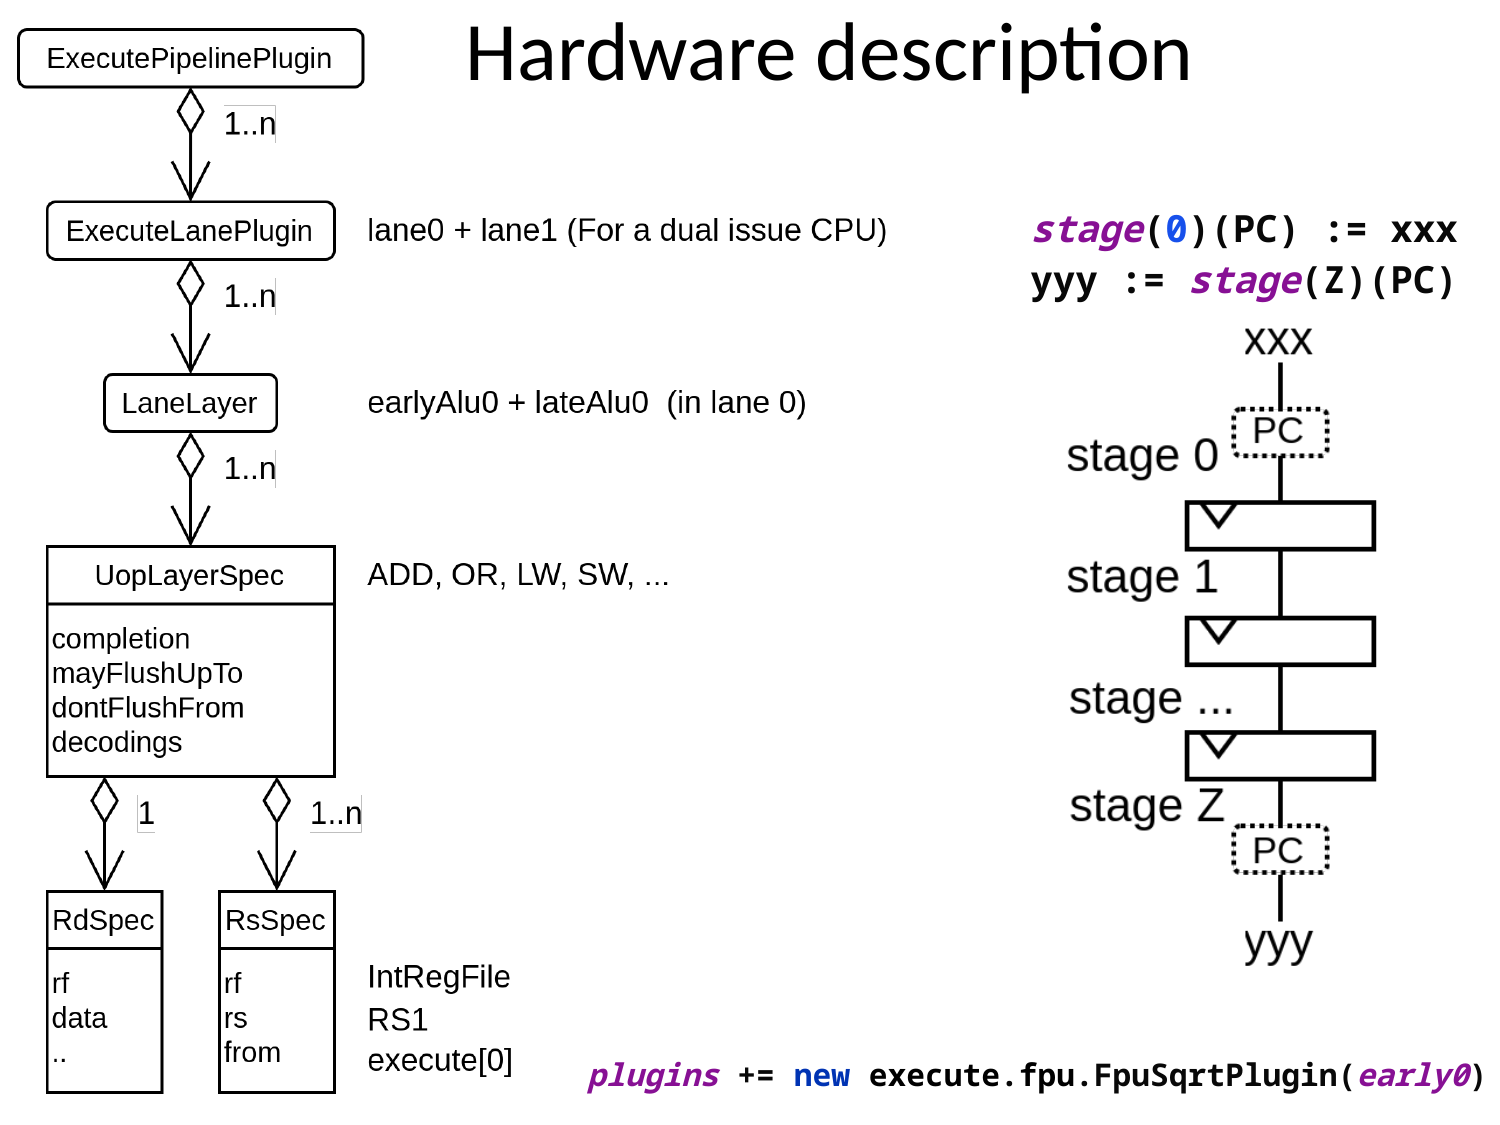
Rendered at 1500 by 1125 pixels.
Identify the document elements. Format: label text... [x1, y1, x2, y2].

title Hardware description [918, 0, 1500, 154]
picture [956, 247, 1465, 1036]
text_box stage(0)(PC) := xxx yyy := stage(Z)(PC) [1015, 194, 1489, 313]
text_box plugins += new execute.fpu.FpuSqrtPlugin(early0) [918, 1045, 1500, 1125]
picture [0, 0, 918, 1125]
